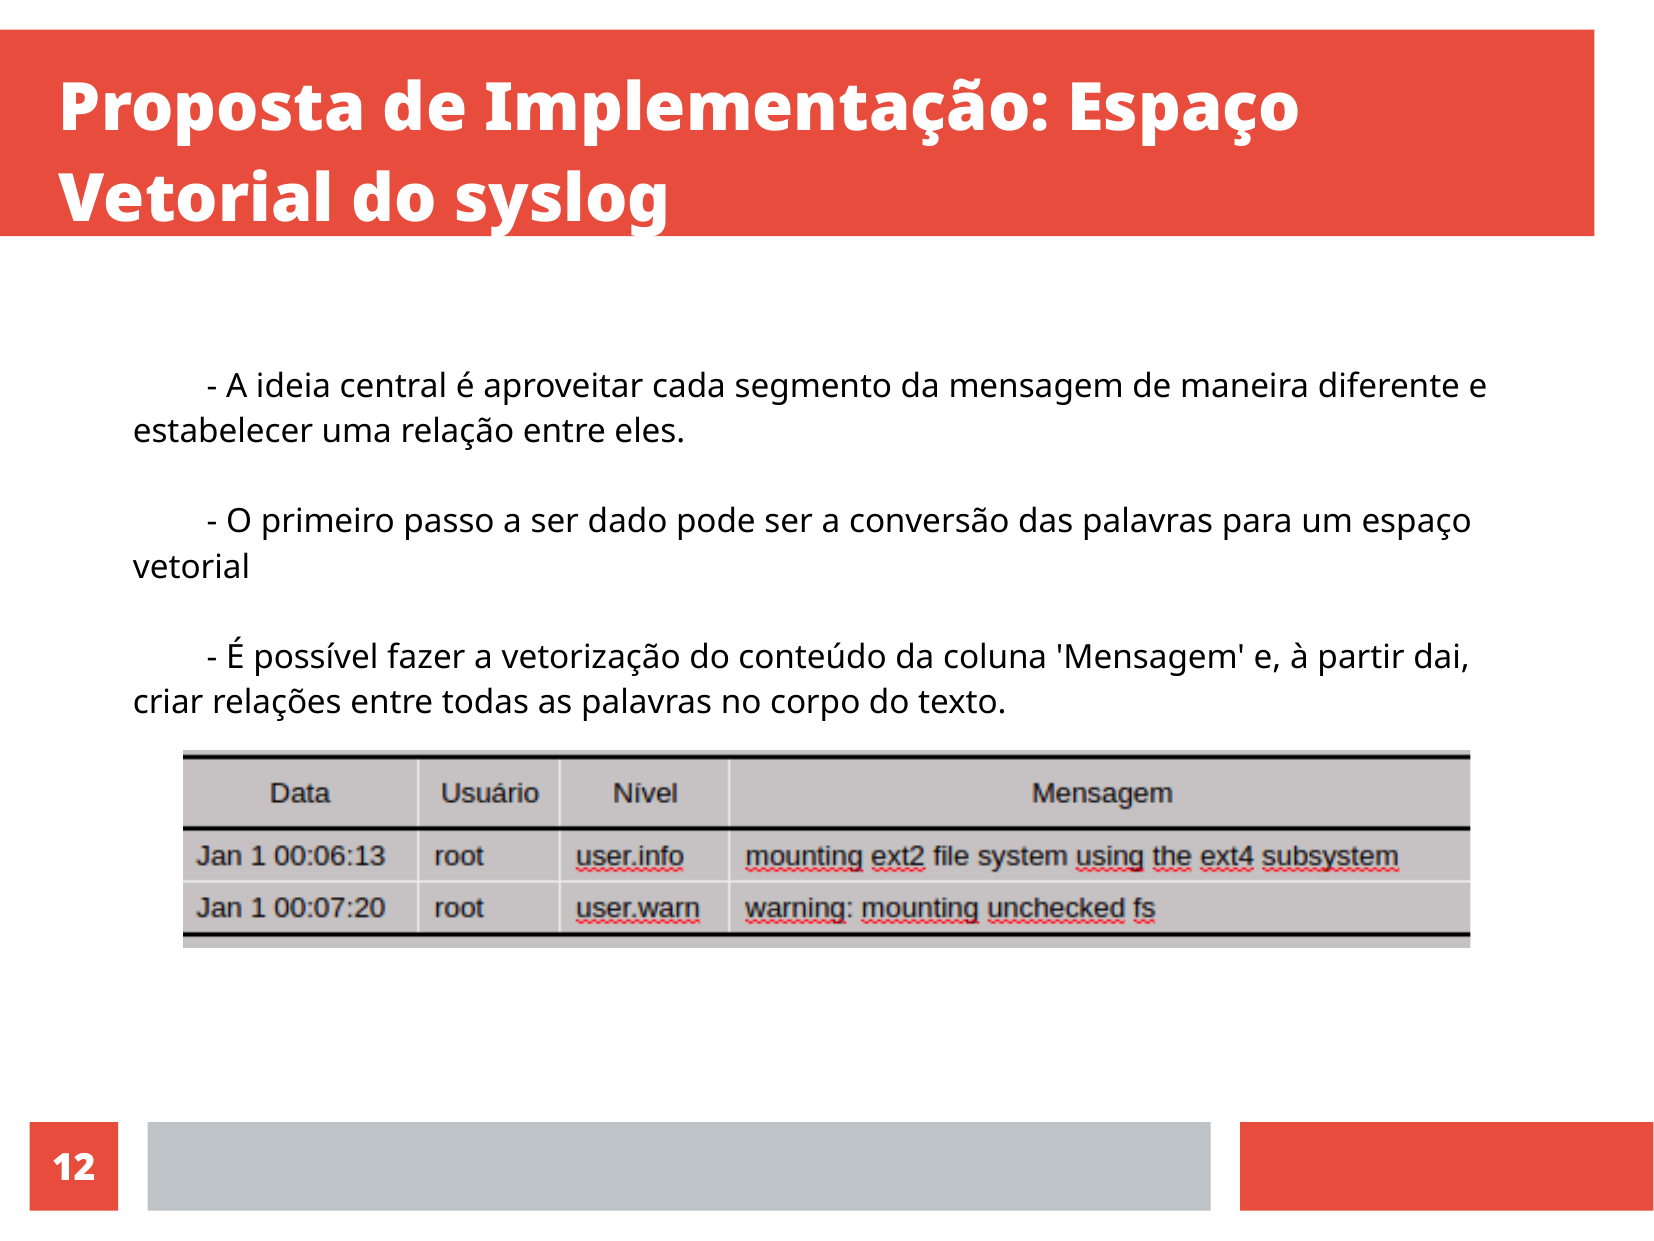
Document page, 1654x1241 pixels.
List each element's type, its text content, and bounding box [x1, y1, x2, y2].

text_box - A ideia central é aproveitar cada segmento da mensagem de maneira diferente e estabelecer uma relação entre eles. - O primeiro passo a ser dado pode ser a conversão das palavras para um espaço vetorial - É possível fazer a vetorização do conteúdo da coluna 'Mensagem' e, à partir dai, criar relações entre todas as palavras no corpo do texto. [118, 354, 1536, 761]
title Proposta de Implementação: Espaço Vetorial do syslog [59, 59, 1595, 207]
picture [183, 750, 1471, 948]
